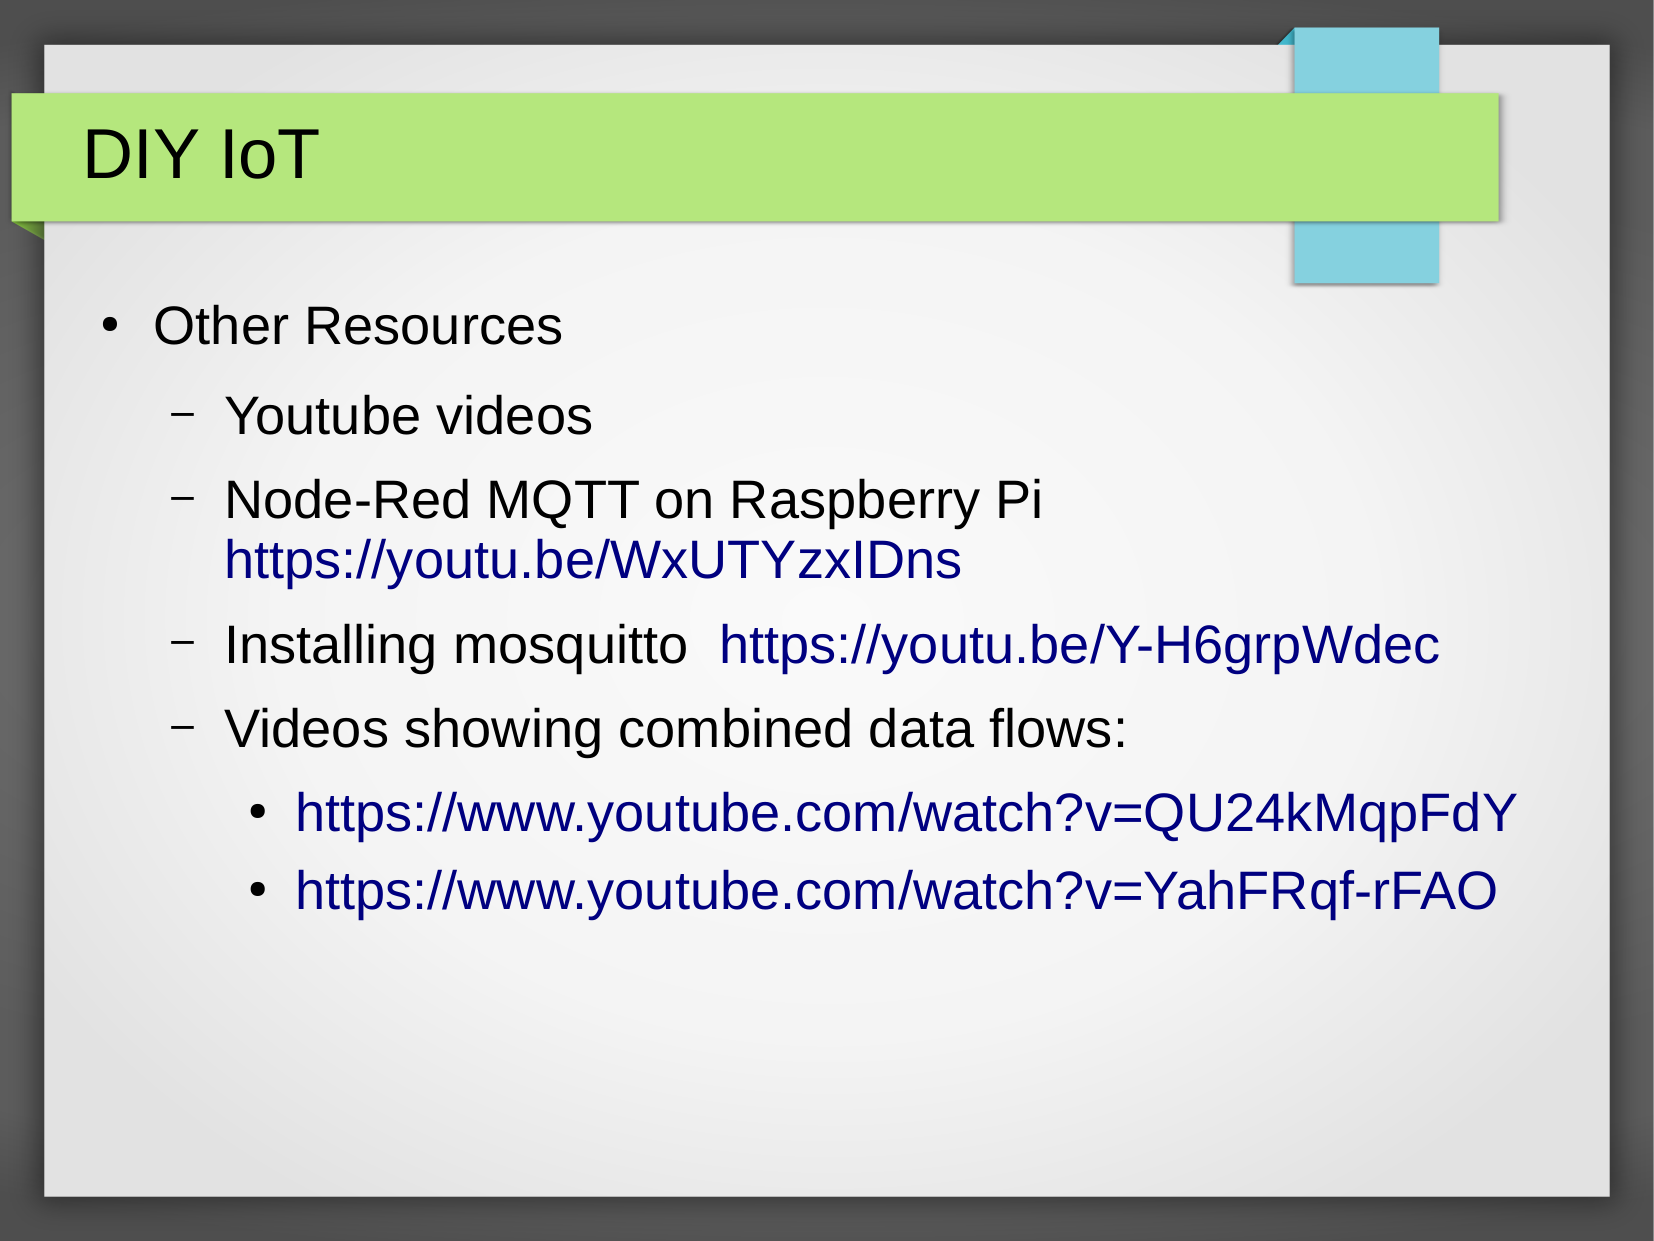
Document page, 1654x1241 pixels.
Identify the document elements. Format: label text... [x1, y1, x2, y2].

picture [0, 0, 1654, 1241]
list Other Resources Youtube videos Node-Red MQTT on Raspberry Pihttps://youtu.be/WxUTYzxIDns Installing mosquitto https://youtu.be/Y-H6grpWdec Videos showing combined data flows: https://www.youtube.com/watch?v=QU24kMqpFdY https://www.youtube.com/watch?v=YahFRqf-rFAO [82, 295, 1571, 1015]
title DIY IoT [82, 94, 1264, 213]
